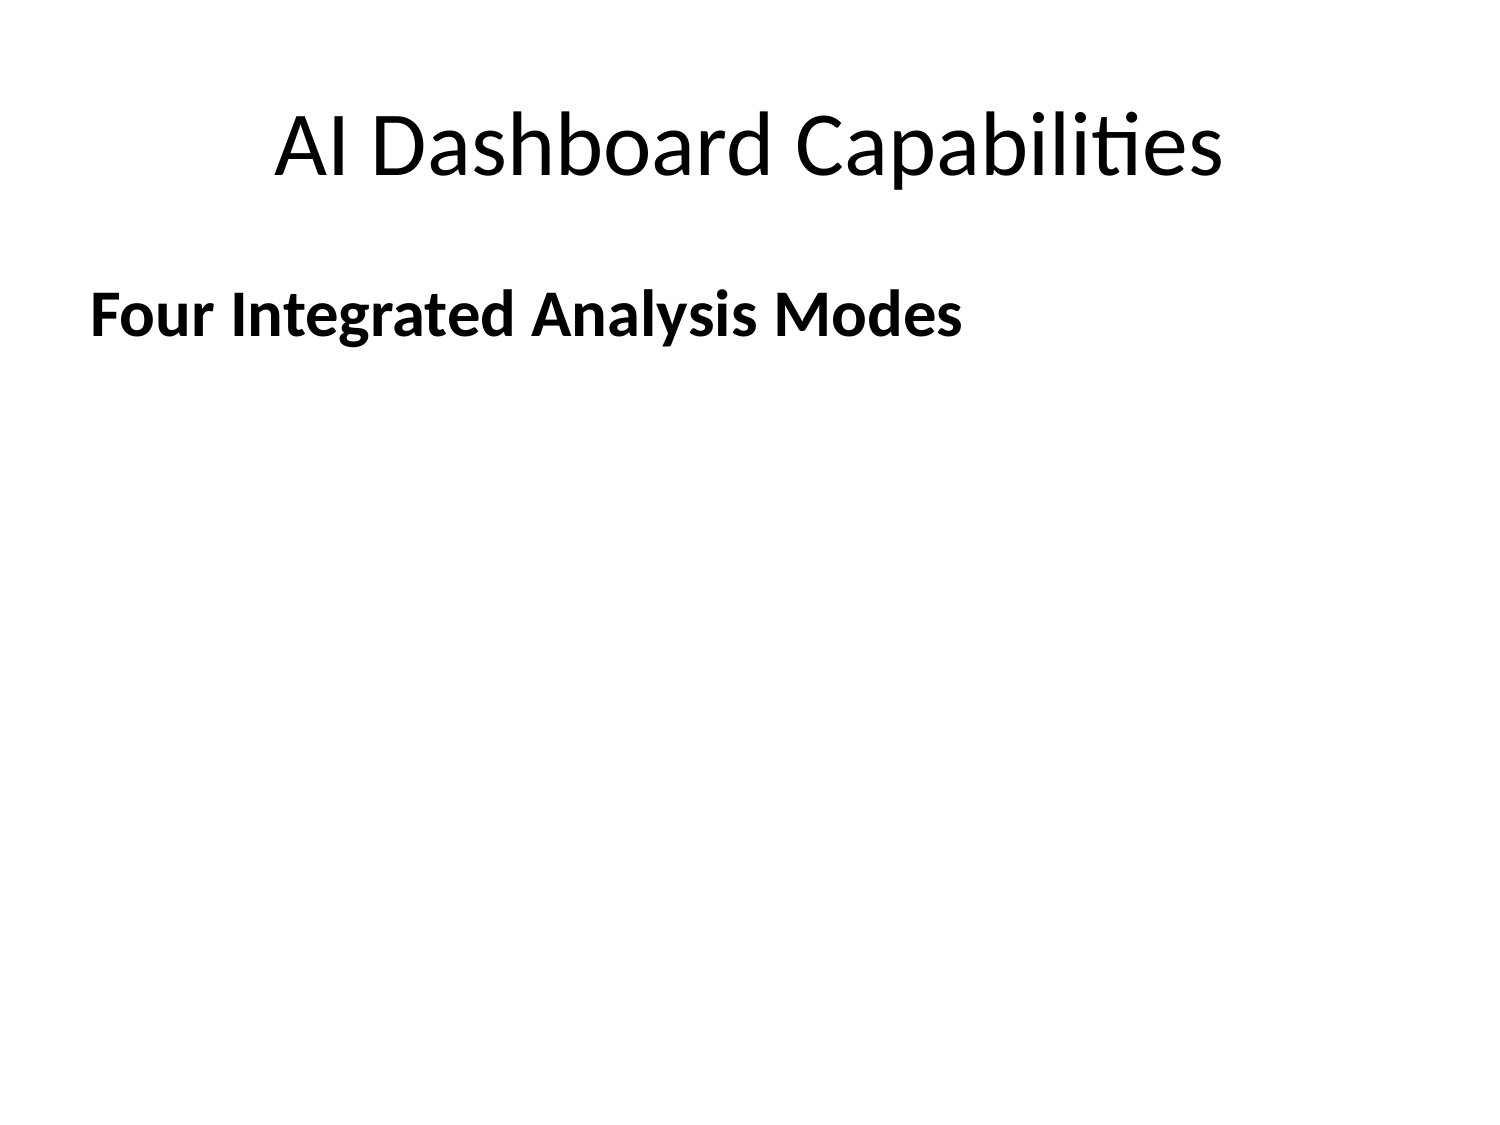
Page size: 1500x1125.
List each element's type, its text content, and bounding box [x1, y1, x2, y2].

list Four Integrated Analysis Modes [75, 262, 1425, 1005]
title AI Dashboard Capabilities [75, 45, 1425, 233]
